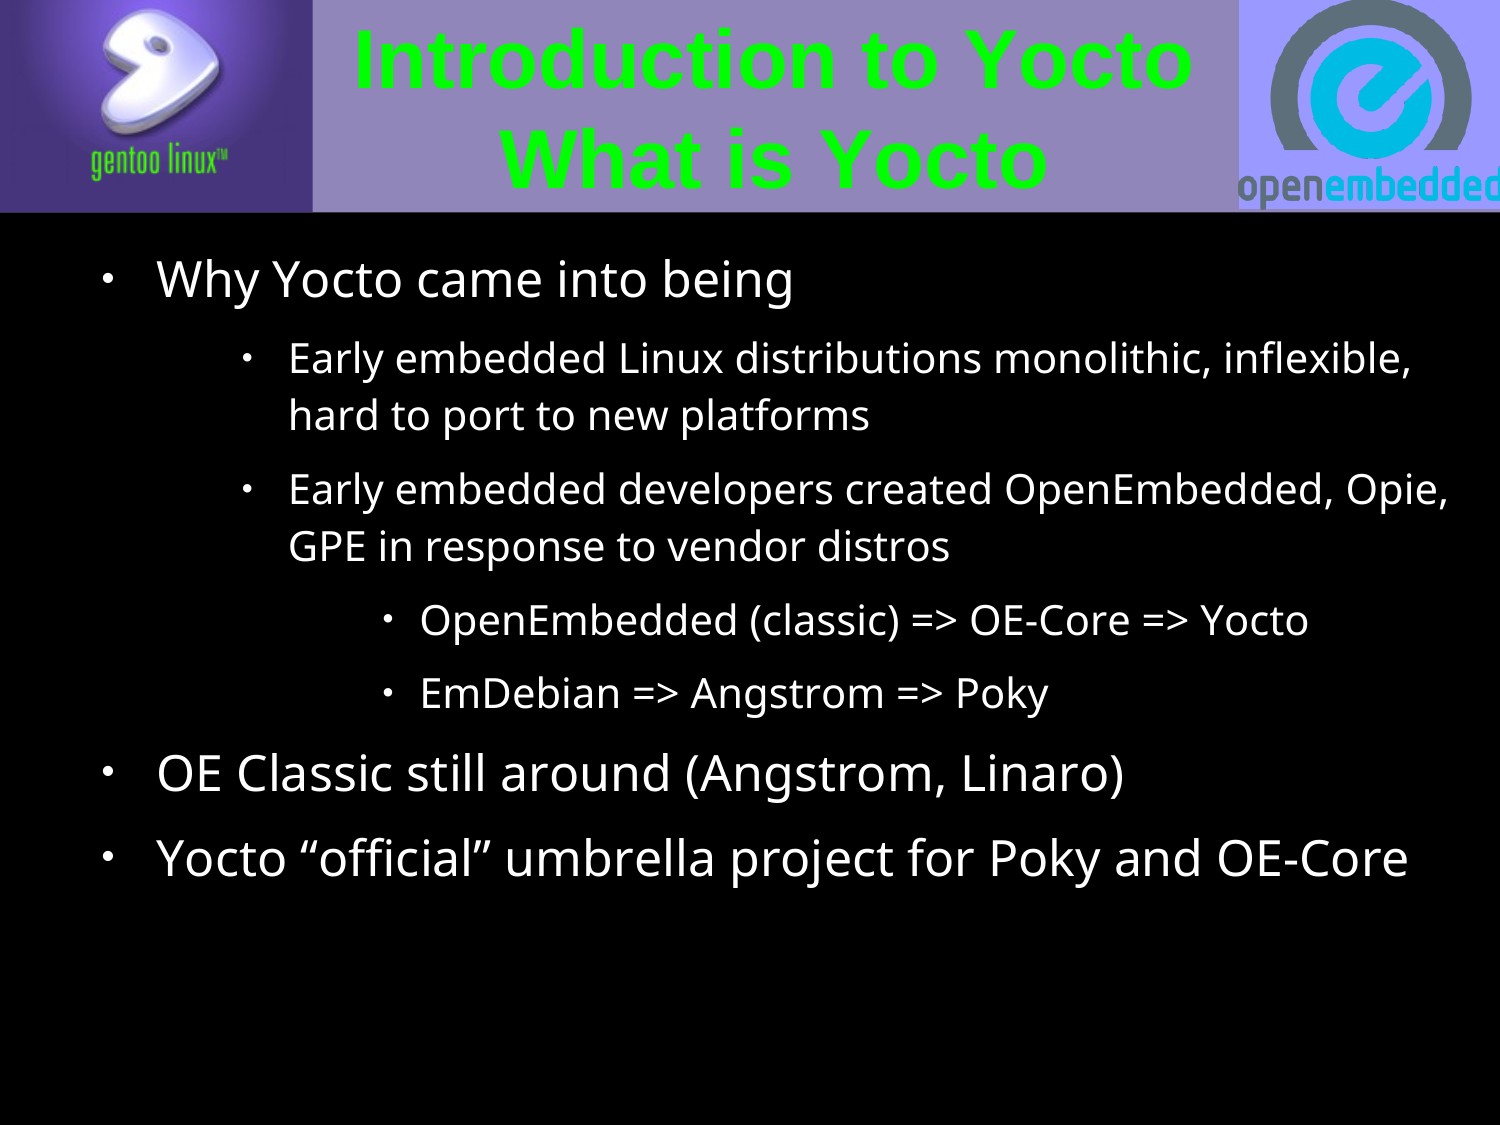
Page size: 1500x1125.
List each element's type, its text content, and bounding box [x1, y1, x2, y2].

picture [0, 0, 302, 184]
picture [1238, 0, 1500, 210]
title Introduction to Yocto What is Yocto [319, 9, 1230, 203]
list Why Yocto came into being Early embedded Linux distributions monolithic, inflexible, hard to port to new platforms Early embedded developers created OpenEmbedded, Opie, GPE in response to vendor distros OpenEmbedded (classic) => OE-Core => Yocto EmDebian => Angstrom => Poky OE Classic still around (Angstrom, Linaro) Yocto “official” umbrella project for Poky and OE-Core [44, 244, 1461, 966]
